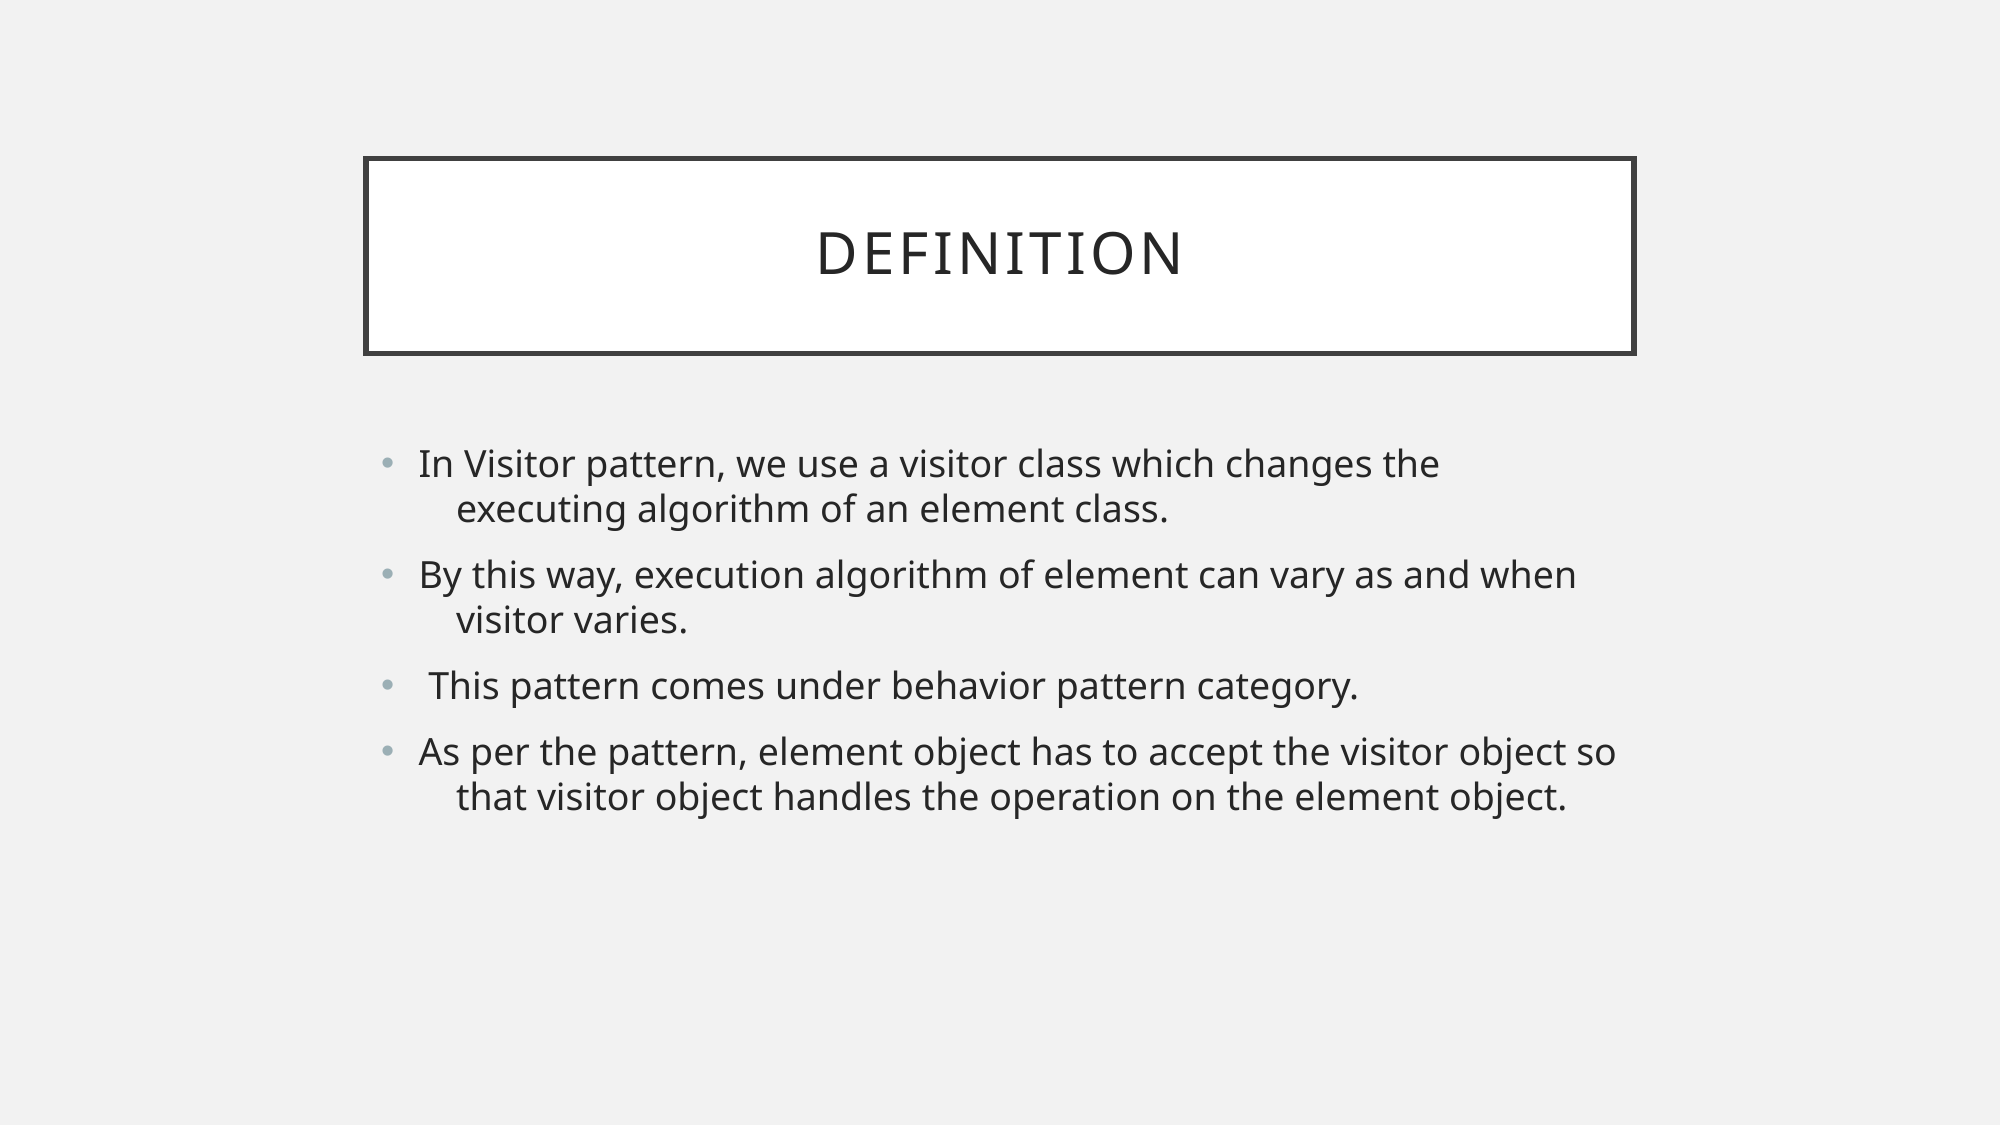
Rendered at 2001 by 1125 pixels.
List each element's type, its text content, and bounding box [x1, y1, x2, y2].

title definition [366, 158, 1634, 354]
list In Visitor pattern, we use a visitor class which changes the executing algorithm of an element class. By this way, execution algorithm of element can vary as and when visitor varies. This pattern comes under behavior pattern category. As per the pattern, element object has to accept the visitor object so that visitor object handles the operation on the element object. [366, 432, 1634, 942]
